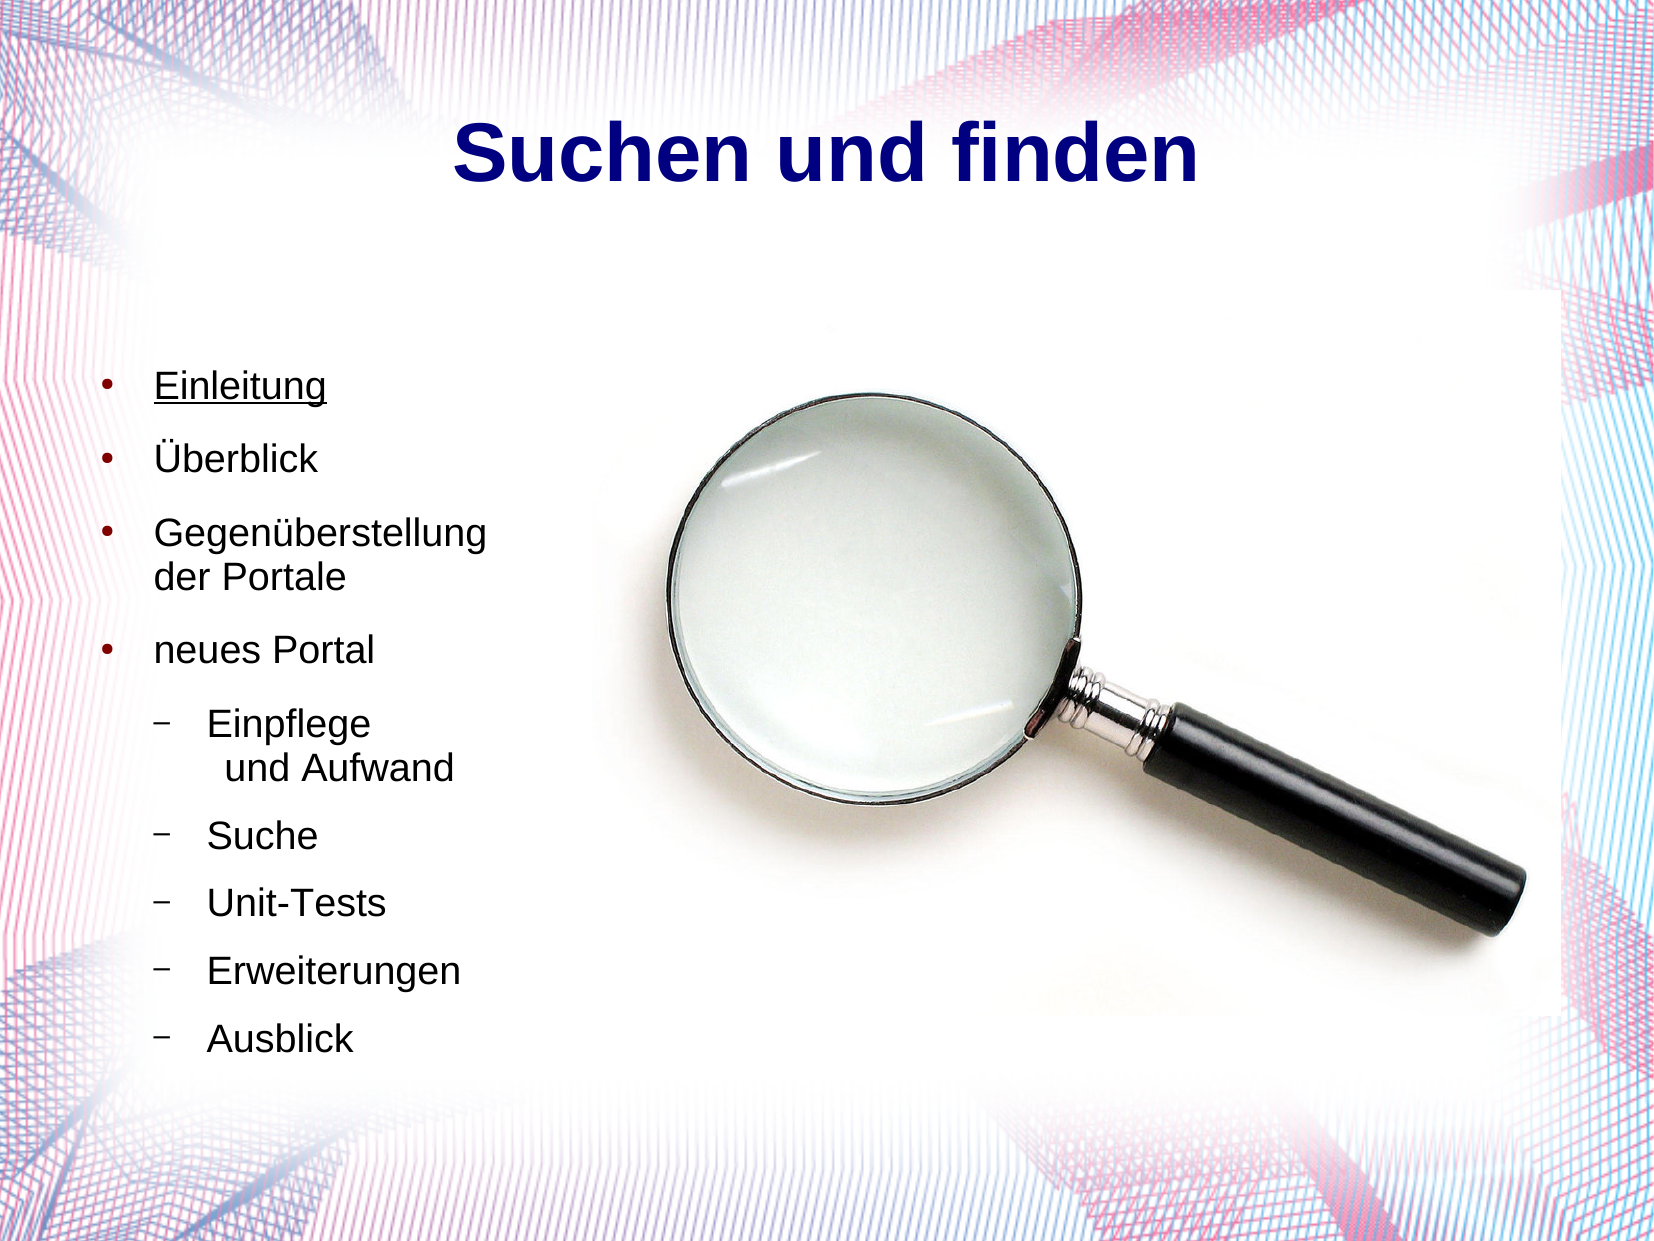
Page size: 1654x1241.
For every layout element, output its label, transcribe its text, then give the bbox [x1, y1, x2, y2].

list Einleitung Überblick Gegenüberstellung der Portale neues Portal Einpflege und Aufwand Suche Unit-Tests Erweiterungen Ausblick [82, 290, 520, 1109]
title Suchen und finden [82, 49, 1571, 257]
picture [0, 0, 1654, 1241]
